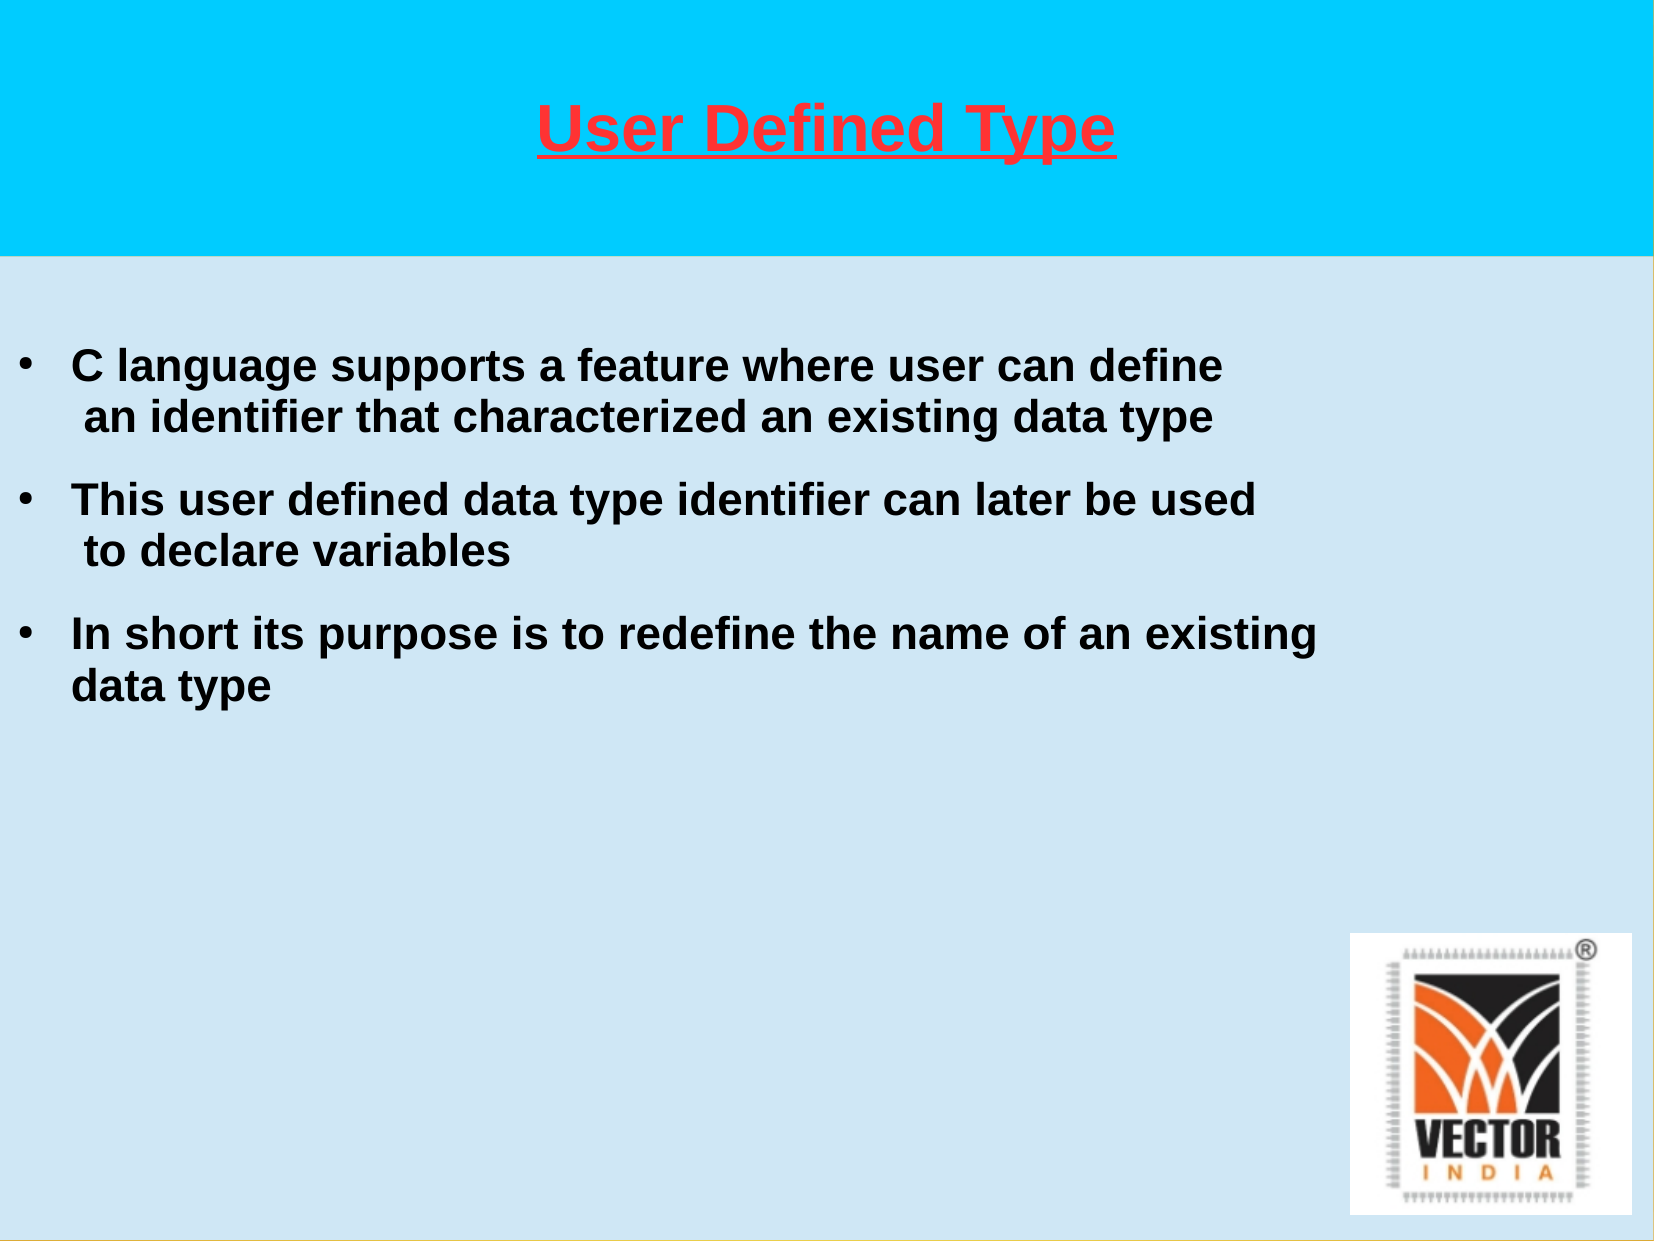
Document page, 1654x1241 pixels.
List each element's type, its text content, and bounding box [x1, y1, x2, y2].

list C language supports a feature where user can define an identifier that characterized an existing data type This user defined data type identifier can later be used to declare variables In short its purpose is to redefine the name of an existing data type [0, 256, 1654, 1241]
title User Defined Type [0, 0, 1654, 256]
picture [1350, 933, 1632, 1216]
